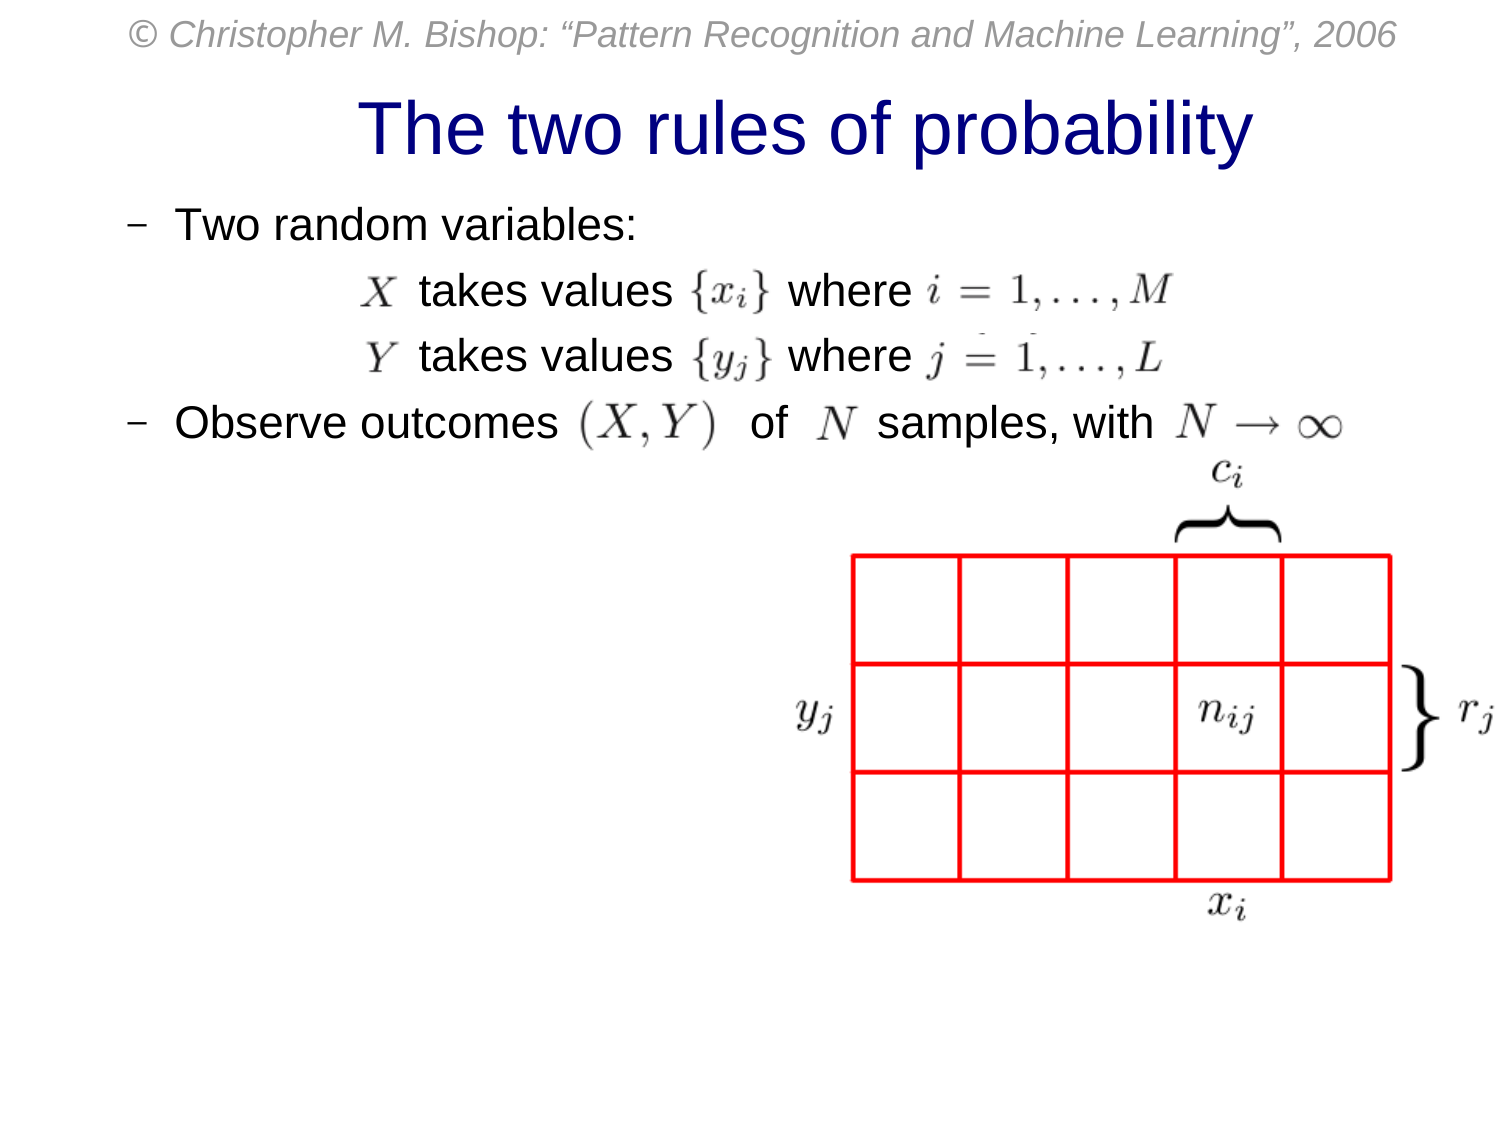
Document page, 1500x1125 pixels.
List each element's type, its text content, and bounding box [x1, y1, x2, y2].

picture [810, 396, 865, 451]
picture [787, 455, 1500, 927]
picture [363, 337, 401, 377]
picture [684, 261, 772, 319]
picture [578, 390, 719, 457]
title The two rules of probability [149, 90, 1463, 179]
list Two random variables: takes values where takes values where Observe outcomes of samples, with [37, 187, 1500, 1125]
picture [1166, 393, 1348, 454]
picture [924, 333, 1164, 384]
picture [360, 267, 399, 313]
text_box © Christopher M. Bishop: “Pattern Recognition and Machine Learning”, 2006 [112, 0, 1500, 90]
picture [690, 329, 772, 388]
picture [926, 267, 1174, 311]
